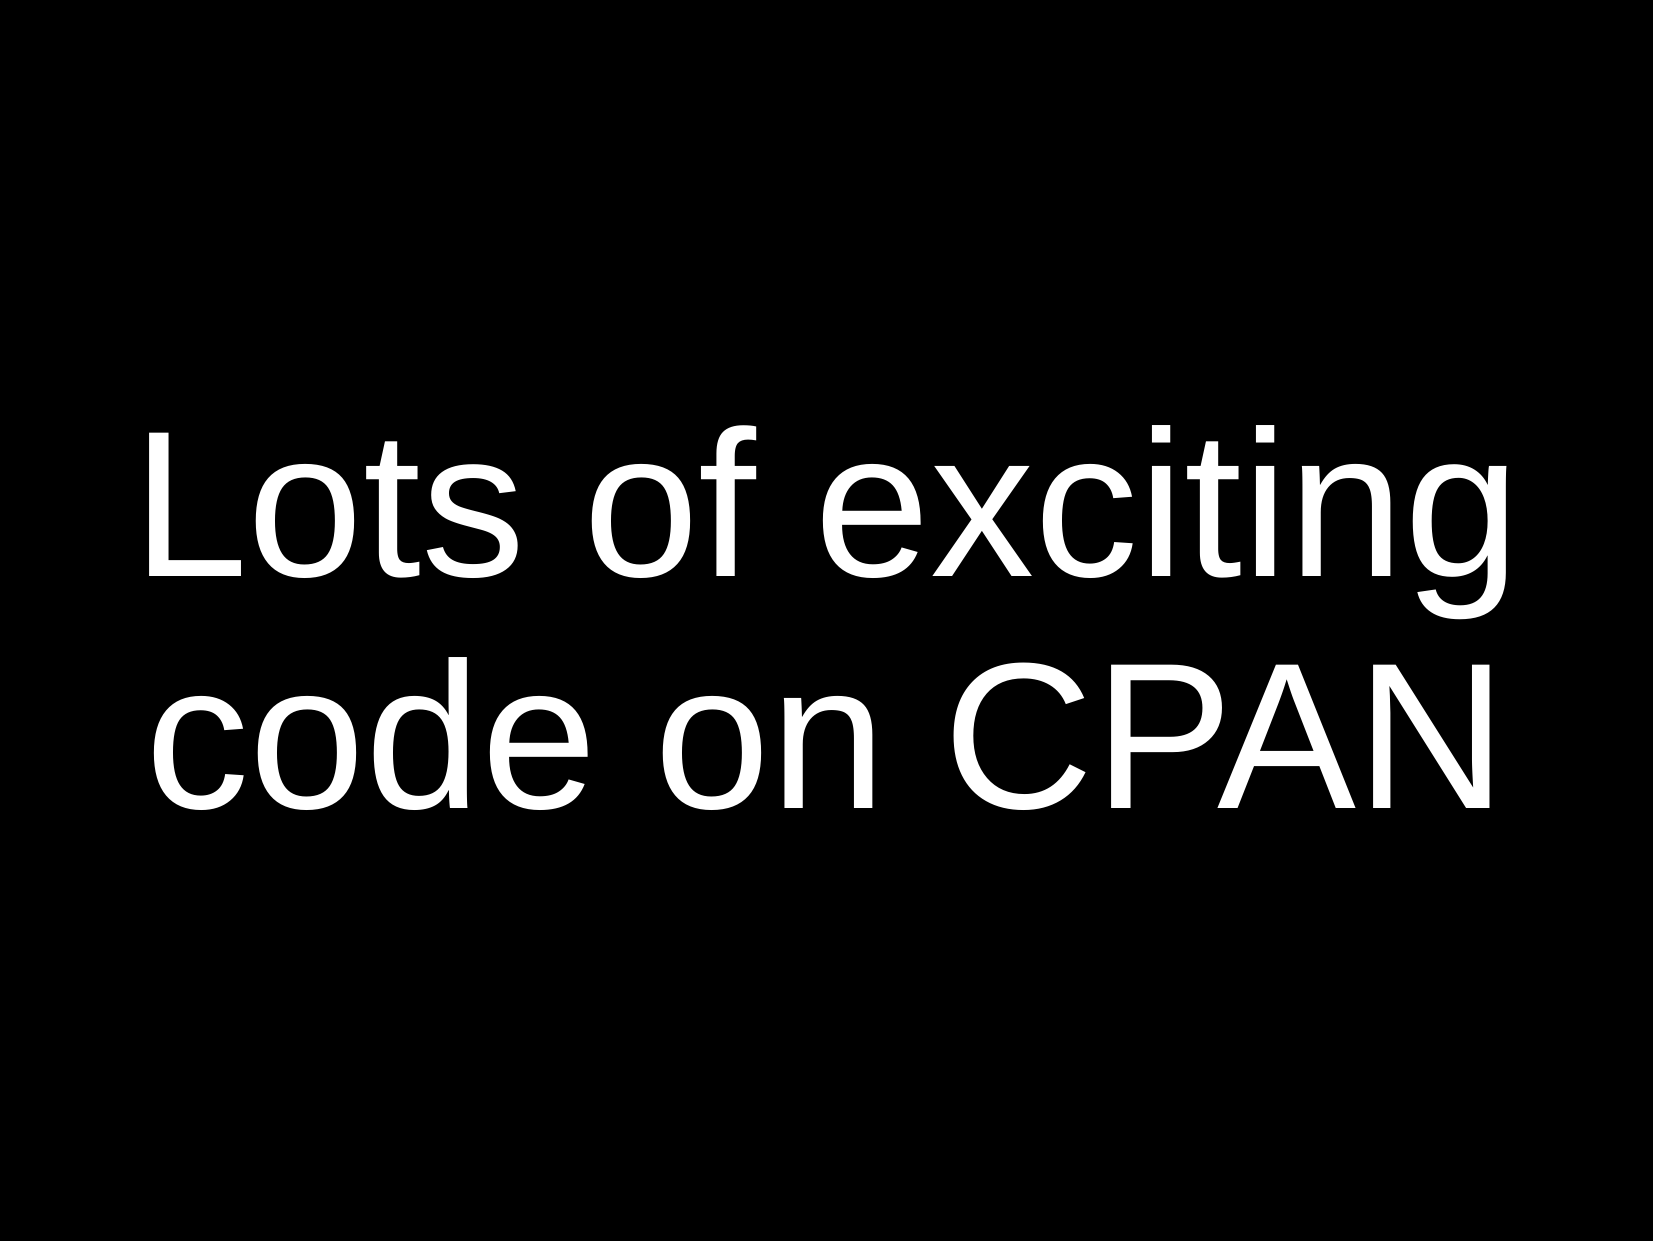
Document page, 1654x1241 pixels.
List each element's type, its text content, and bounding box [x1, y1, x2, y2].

title Lots of exciting code on CPAN [82, 101, 1571, 1140]
